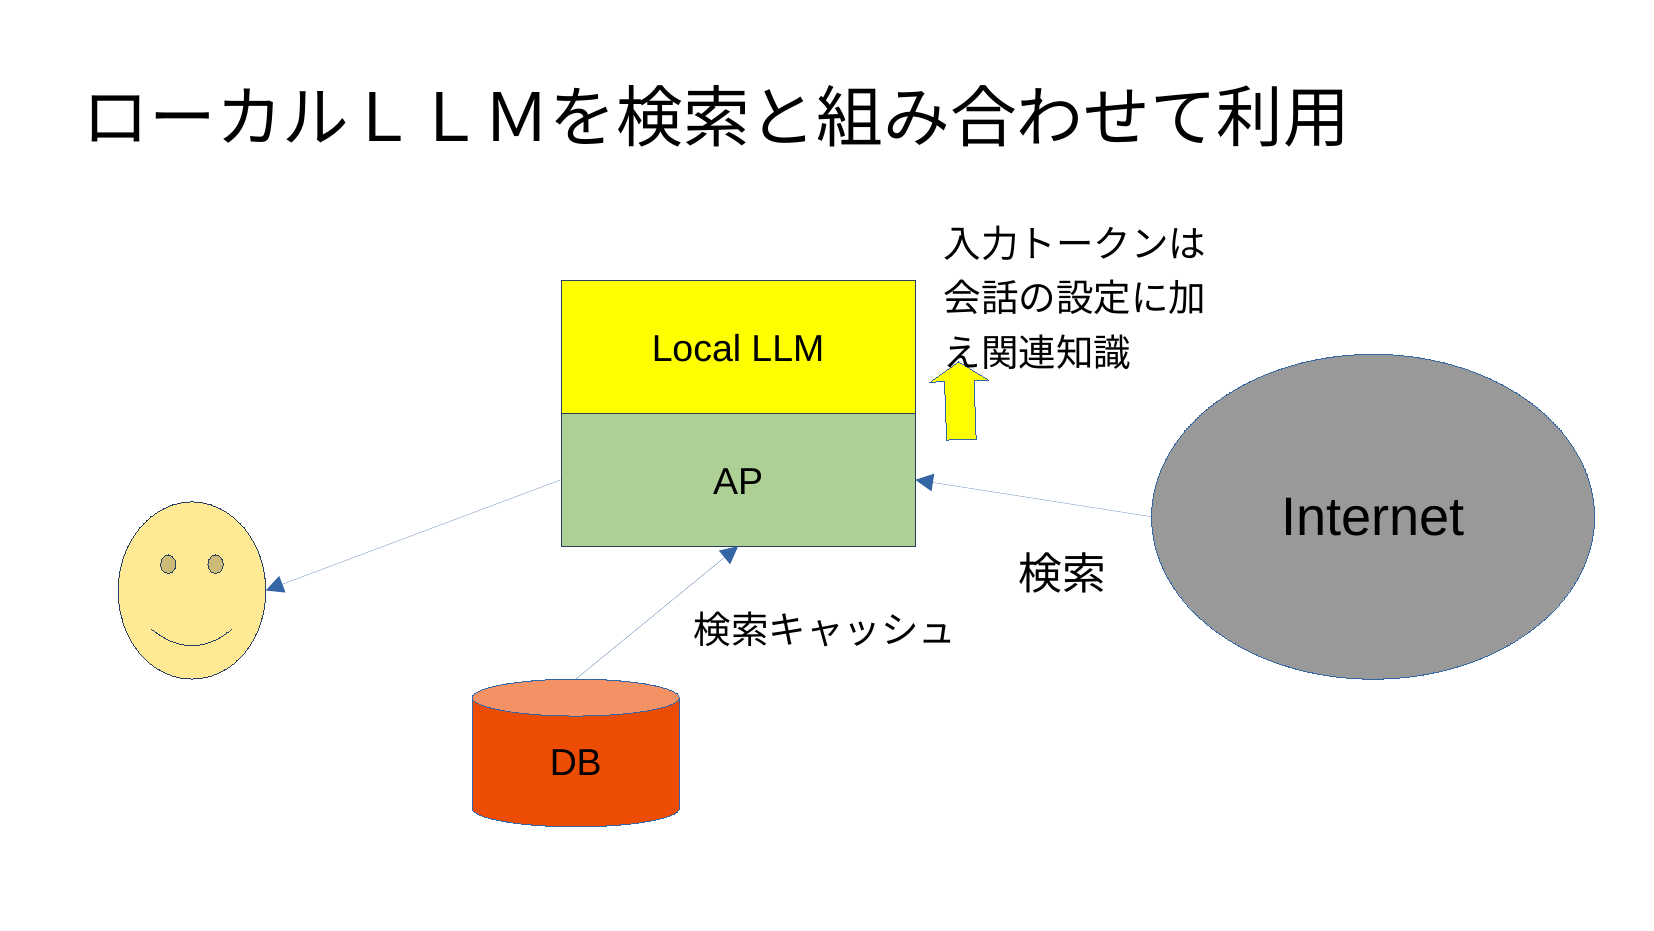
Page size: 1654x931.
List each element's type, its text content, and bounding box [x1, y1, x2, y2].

text_box 検索 [1003, 531, 1152, 621]
text_box DB [472, 699, 680, 827]
title ローカルＬＬＭを検索と組み合わせて利用 [82, 37, 1571, 193]
text_box 入力トークンは会話の設定に加え関連知識 [929, 206, 1225, 405]
text_box Local LLM [561, 280, 916, 413]
text_box [118, 501, 266, 680]
text_box Internet [1151, 354, 1595, 680]
text_box 検索キャッシュ [679, 592, 1004, 691]
text_box AP [561, 413, 916, 547]
text_box [945, 405, 977, 441]
